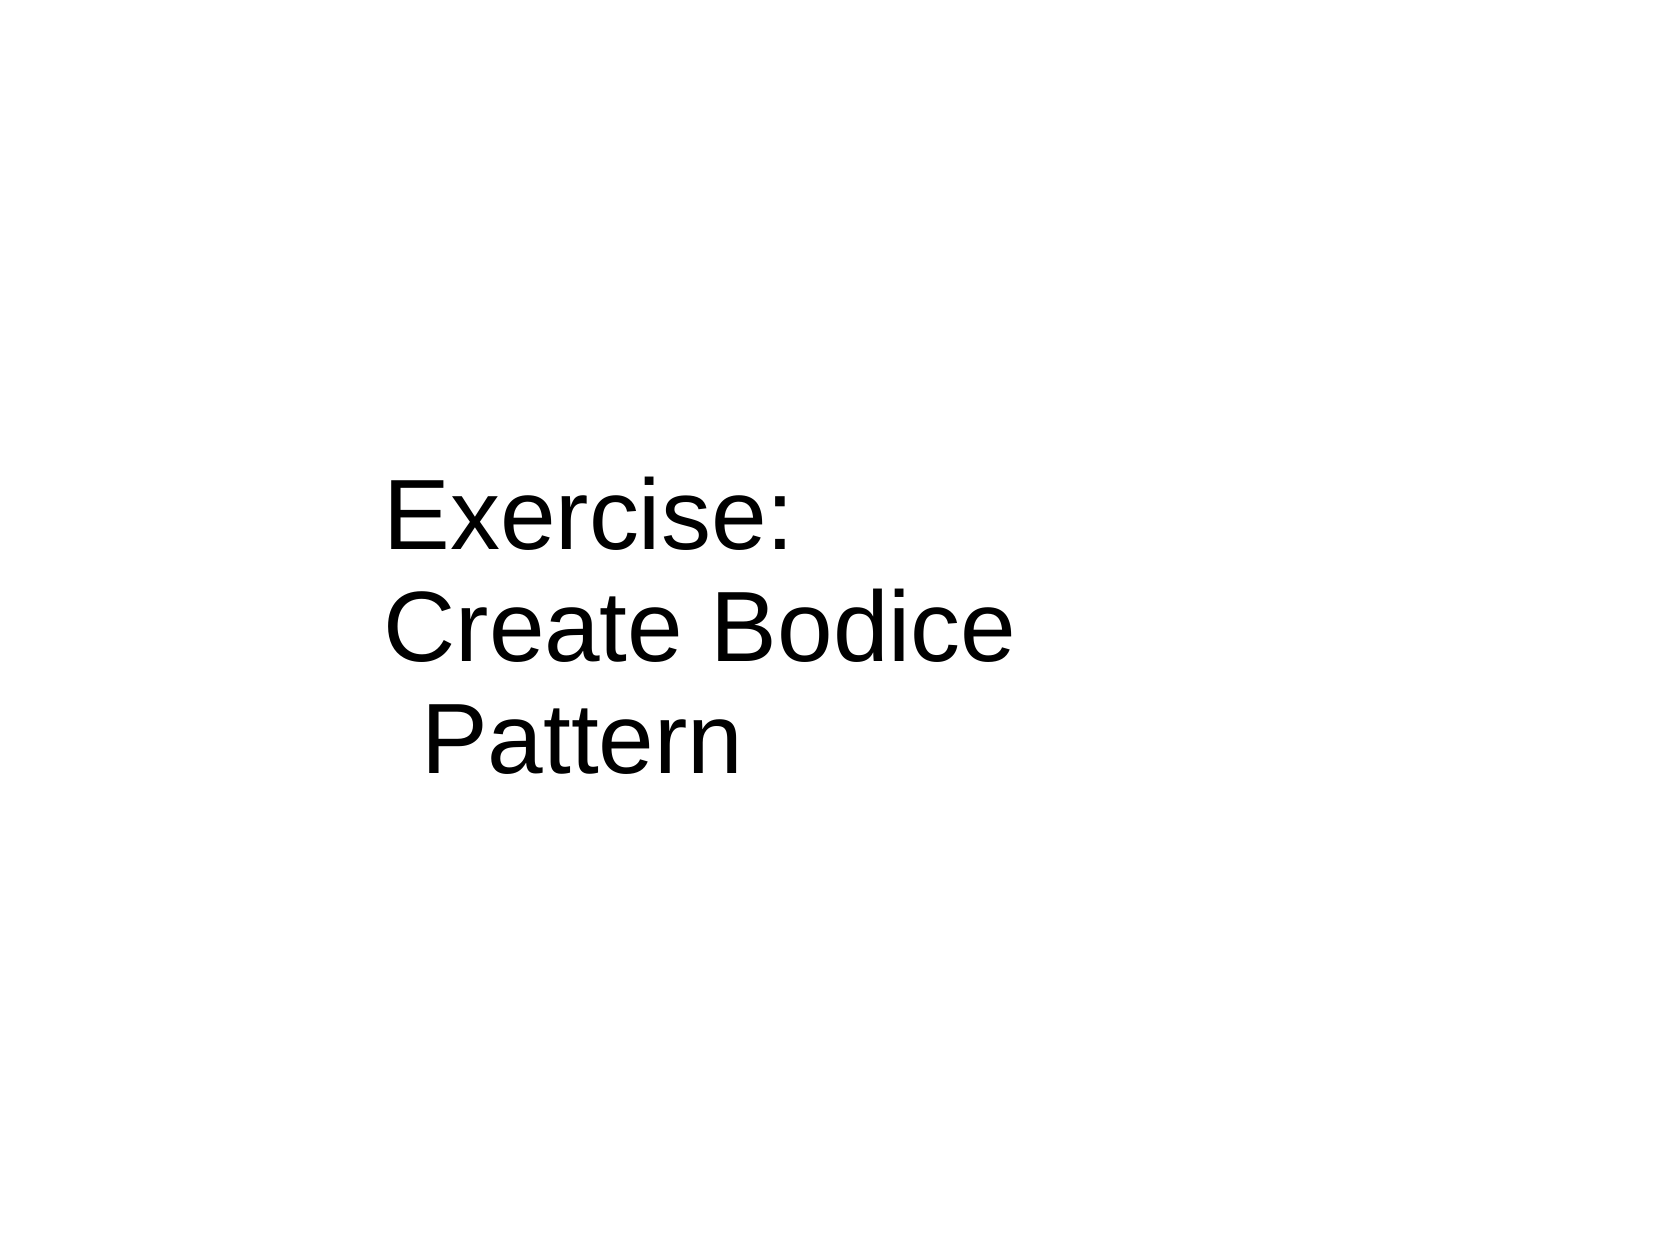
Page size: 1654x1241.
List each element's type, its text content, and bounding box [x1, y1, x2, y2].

text_box Exercise: Create Bodice Pattern [293, 451, 1373, 803]
